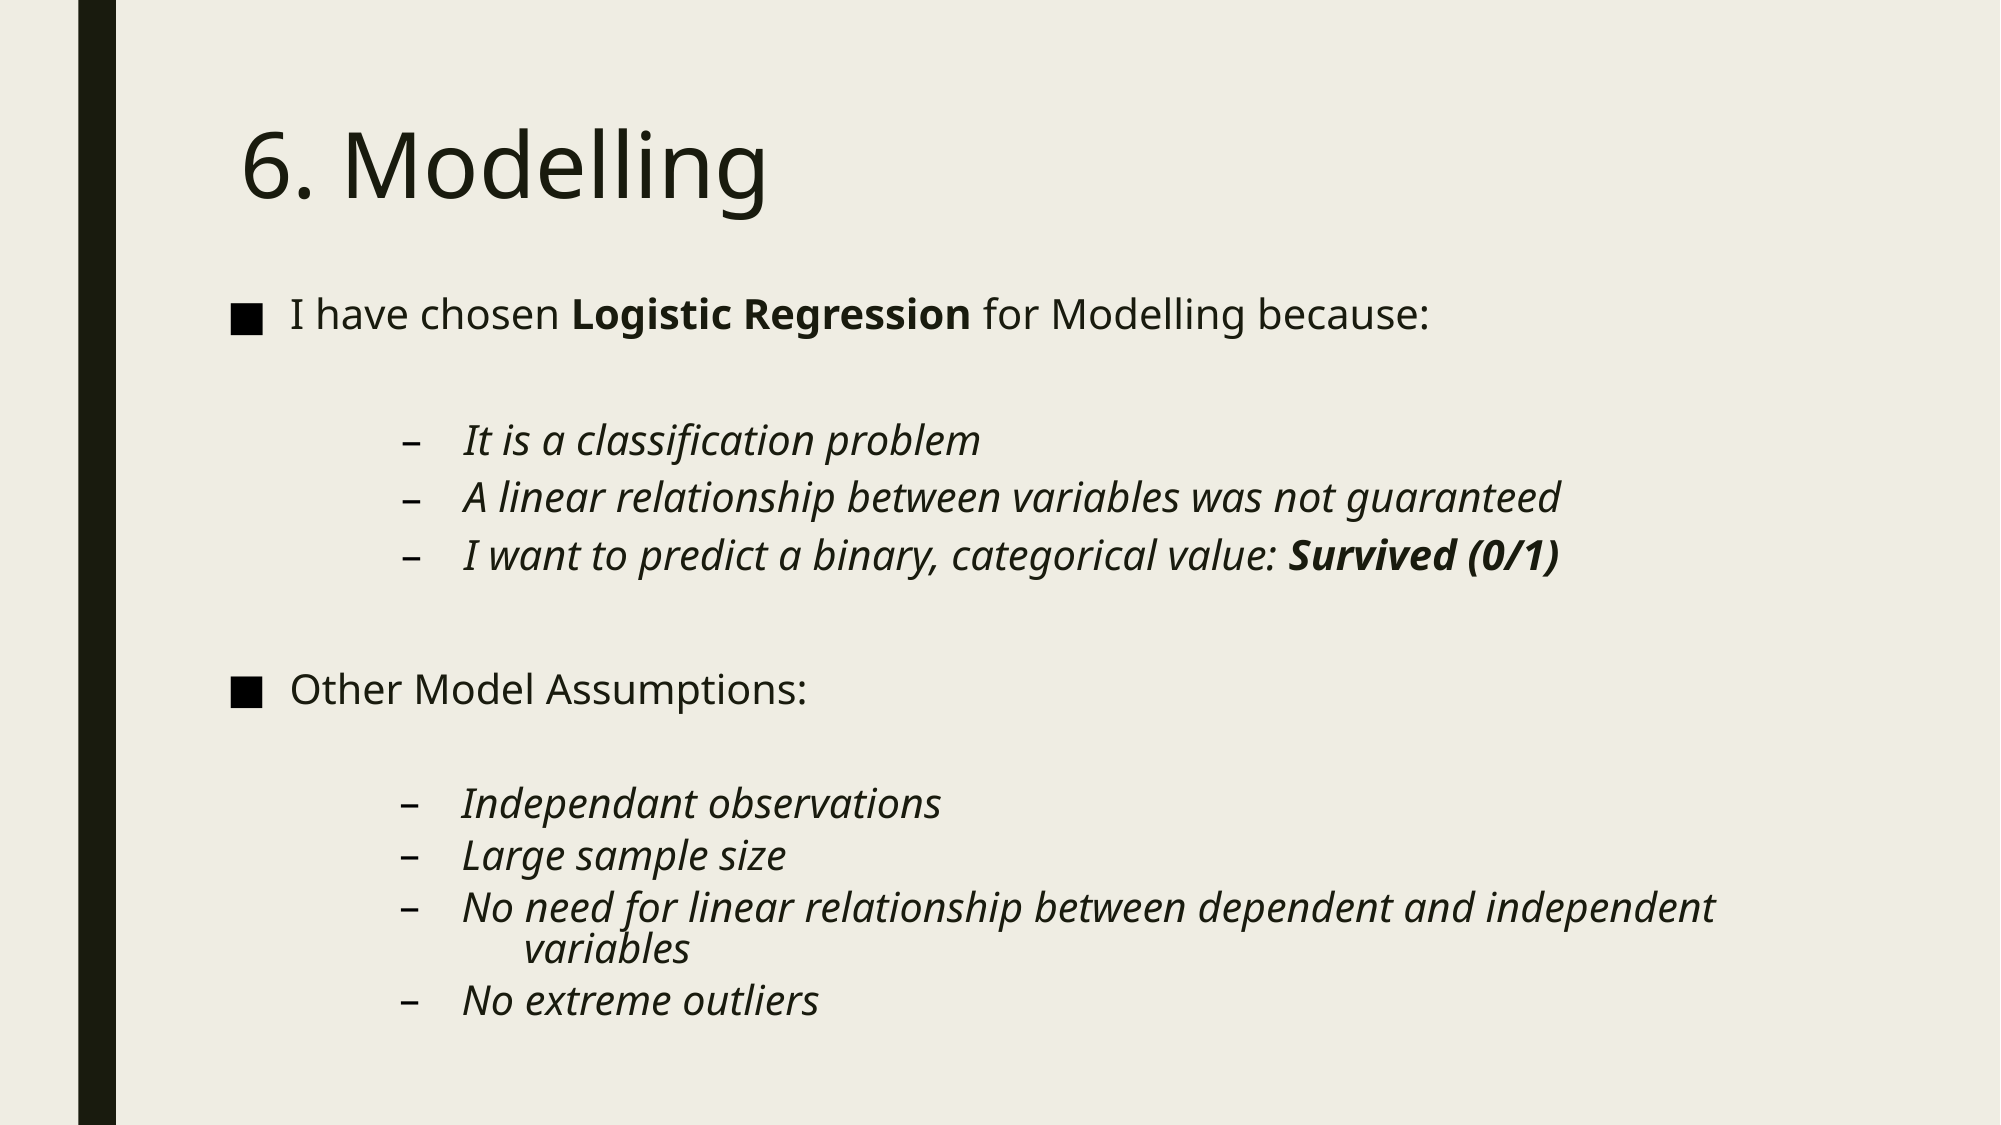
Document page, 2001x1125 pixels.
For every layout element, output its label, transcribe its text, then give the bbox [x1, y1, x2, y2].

title 6. Modelling [225, 112, 1801, 357]
list I have chosen Logistic Regression for Modelling because: It is a classification problem A linear relationship between variables was not guaranteed I want to predict a binary, categorical value: Survived (0/1) [212, 284, 1768, 641]
text_box Other Model Assumptions: Independant observations Large sample size No need for linear relationship between dependent and independent variables No extreme outliers [212, 663, 1781, 1034]
